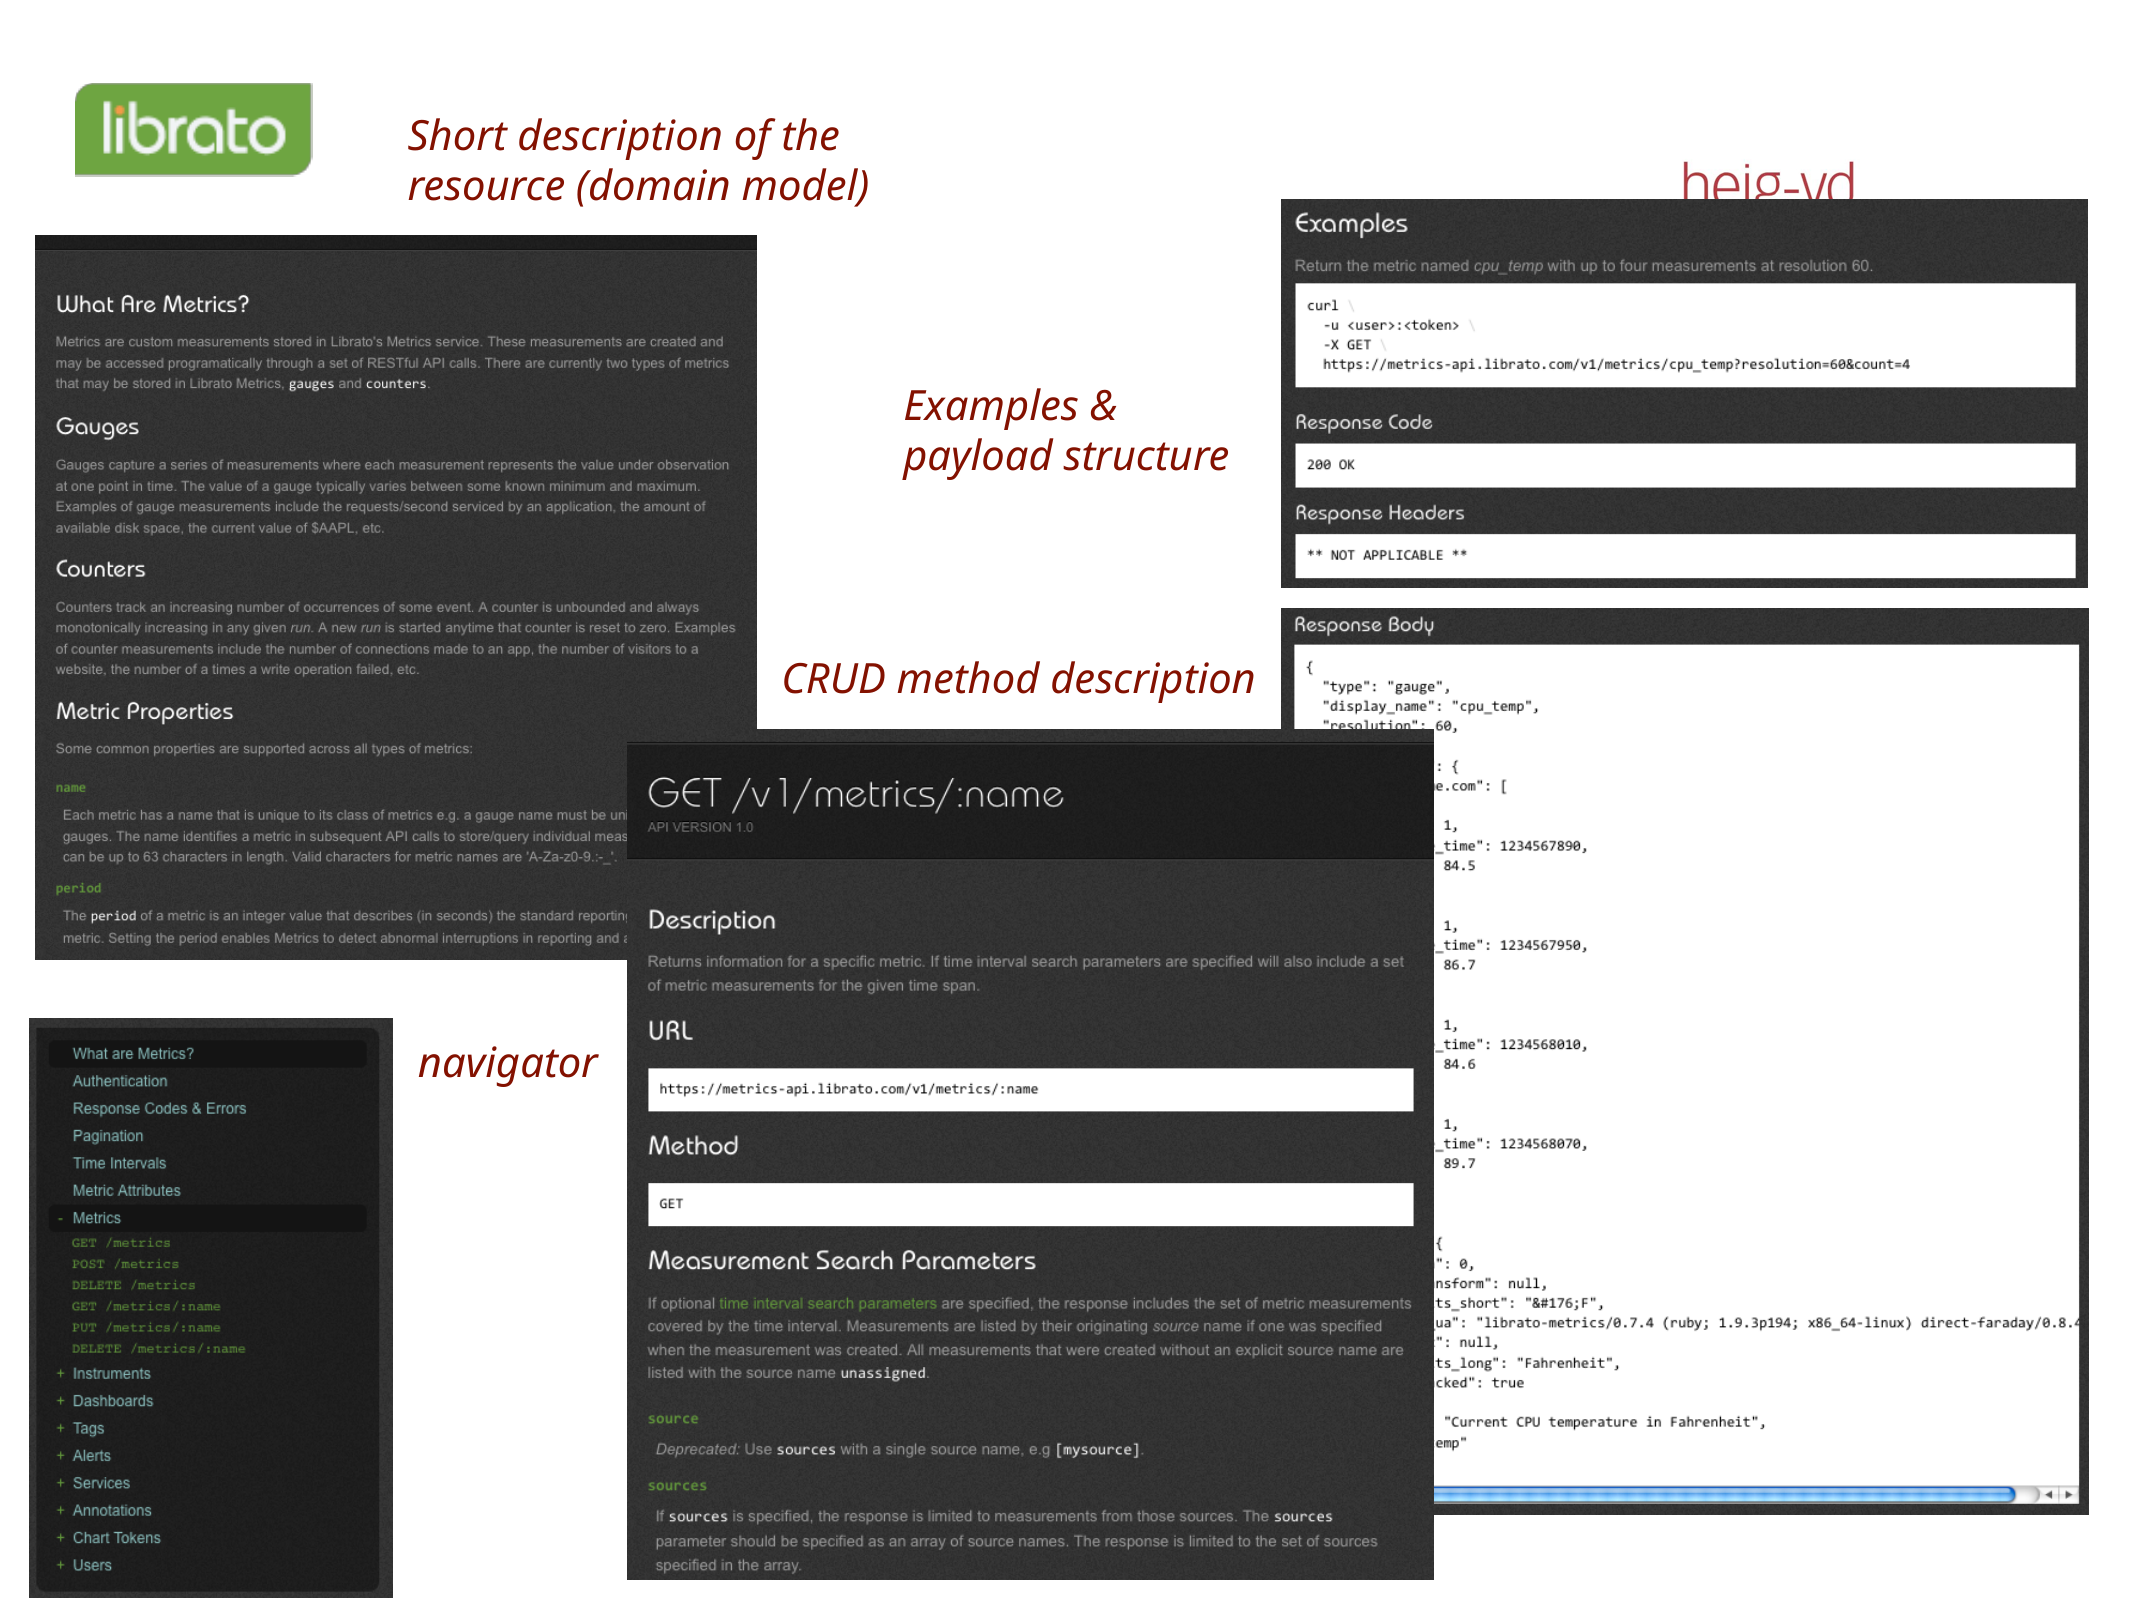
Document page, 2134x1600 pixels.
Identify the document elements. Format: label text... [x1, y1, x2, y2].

picture [35, 235, 2089, 1580]
picture [29, 1018, 393, 1598]
text_box Short description of the resource (domain model) [399, 99, 962, 217]
text_box Examples & payload structure [895, 370, 1239, 488]
picture [1281, 149, 2088, 588]
picture [75, 83, 313, 178]
text_box navigator [409, 1026, 607, 1094]
text_box CRUD method description [773, 643, 1265, 711]
